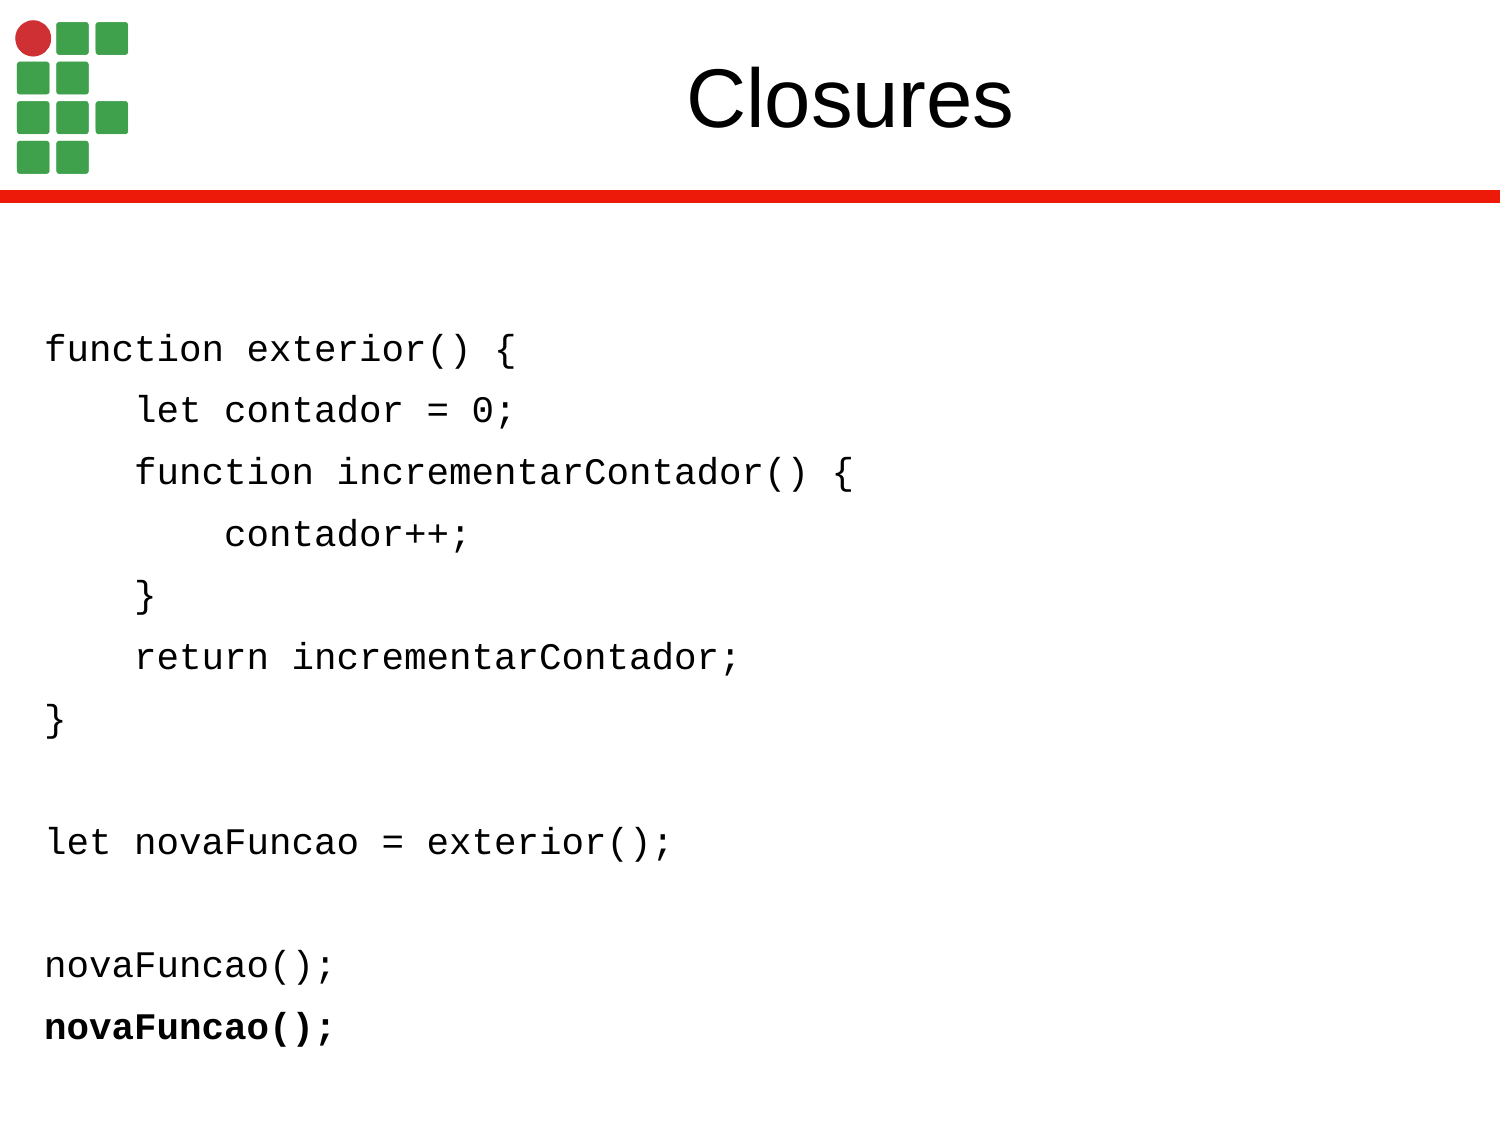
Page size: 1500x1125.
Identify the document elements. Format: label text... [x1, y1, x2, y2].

list function exterior() { let contador = 0; function incrementarContador() { contador++; } return incrementarContador; } let novaFuncao = exterior(); novaFuncao(); novaFuncao(); [29, 207, 1471, 1087]
title Closures [230, 0, 1471, 202]
picture [14, 16, 130, 178]
